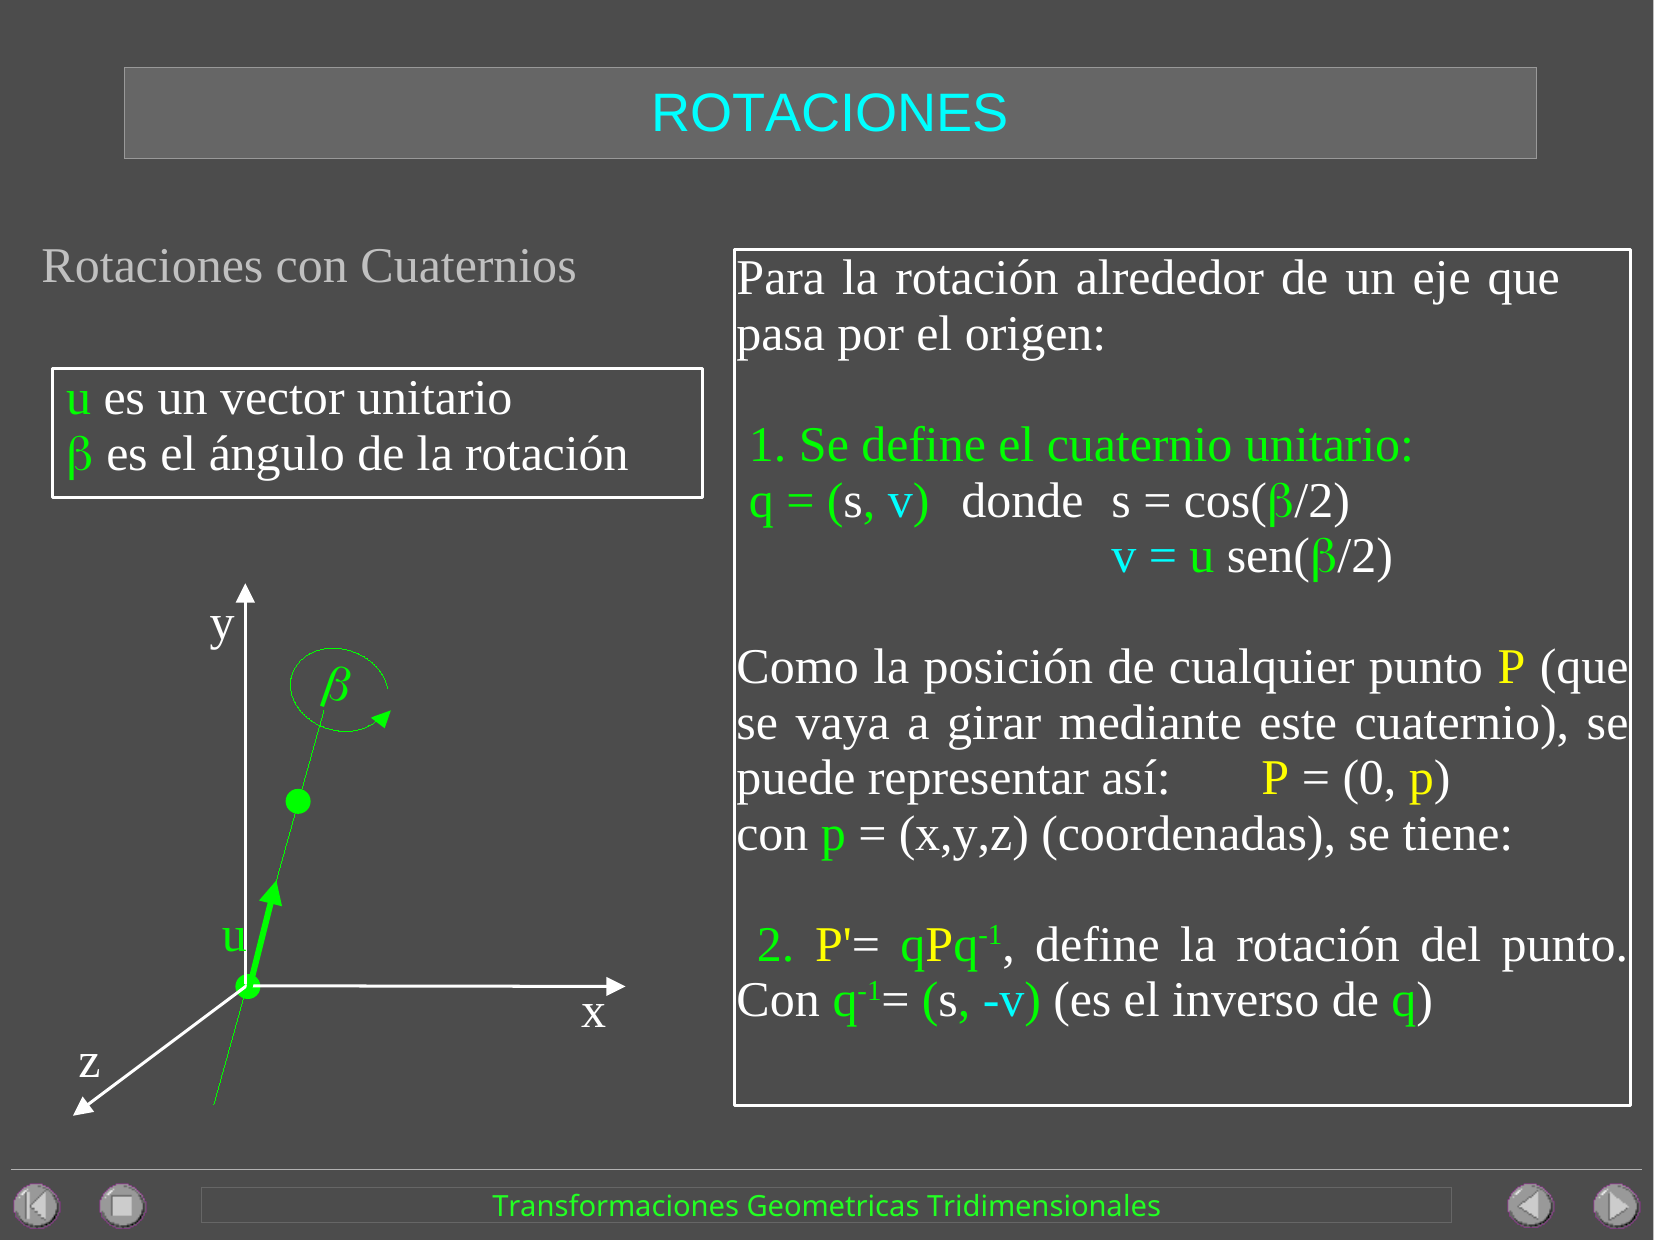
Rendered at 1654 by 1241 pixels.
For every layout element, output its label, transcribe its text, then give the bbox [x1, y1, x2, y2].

text_box y [209, 595, 242, 658]
text_box [235, 974, 244, 991]
picture [11, 1181, 62, 1232]
title ROTACIONES [124, 67, 1537, 159]
text_box x [580, 988, 614, 1046]
text_box z [78, 1032, 111, 1096]
picture [1505, 1181, 1556, 1231]
text_box u [221, 907, 256, 968]
picture [1591, 1181, 1642, 1232]
text_box [285, 788, 311, 814]
text_box [370, 710, 391, 729]
text_box [238, 988, 261, 1000]
text_box Rotaciones con Cuaternios [41, 237, 624, 298]
text_box z [104, 1090, 111, 1096]
text_box [254, 977, 261, 984]
text_box u es un vector unitario b es el ángulo de la rotación [52, 368, 703, 498]
picture [97, 1181, 148, 1232]
text_box Para la rotación alrededor de un eje que pasa por el origen: 1. Se define el cuaternio unitario: q = (s, v) donde s = cos(b/2) v = u sen(b/2) Como la posición de cualquier punto P (que se vaya a girar mediante este cuaternio), se puede representar así: P = (0, p) con p = (x,y,z) (coordenadas), se tiene: 2. P'= qPq-1, define la rotación del punto. Con q-1= (s, -v) (es el inverso de q) [734, 249, 1631, 1106]
